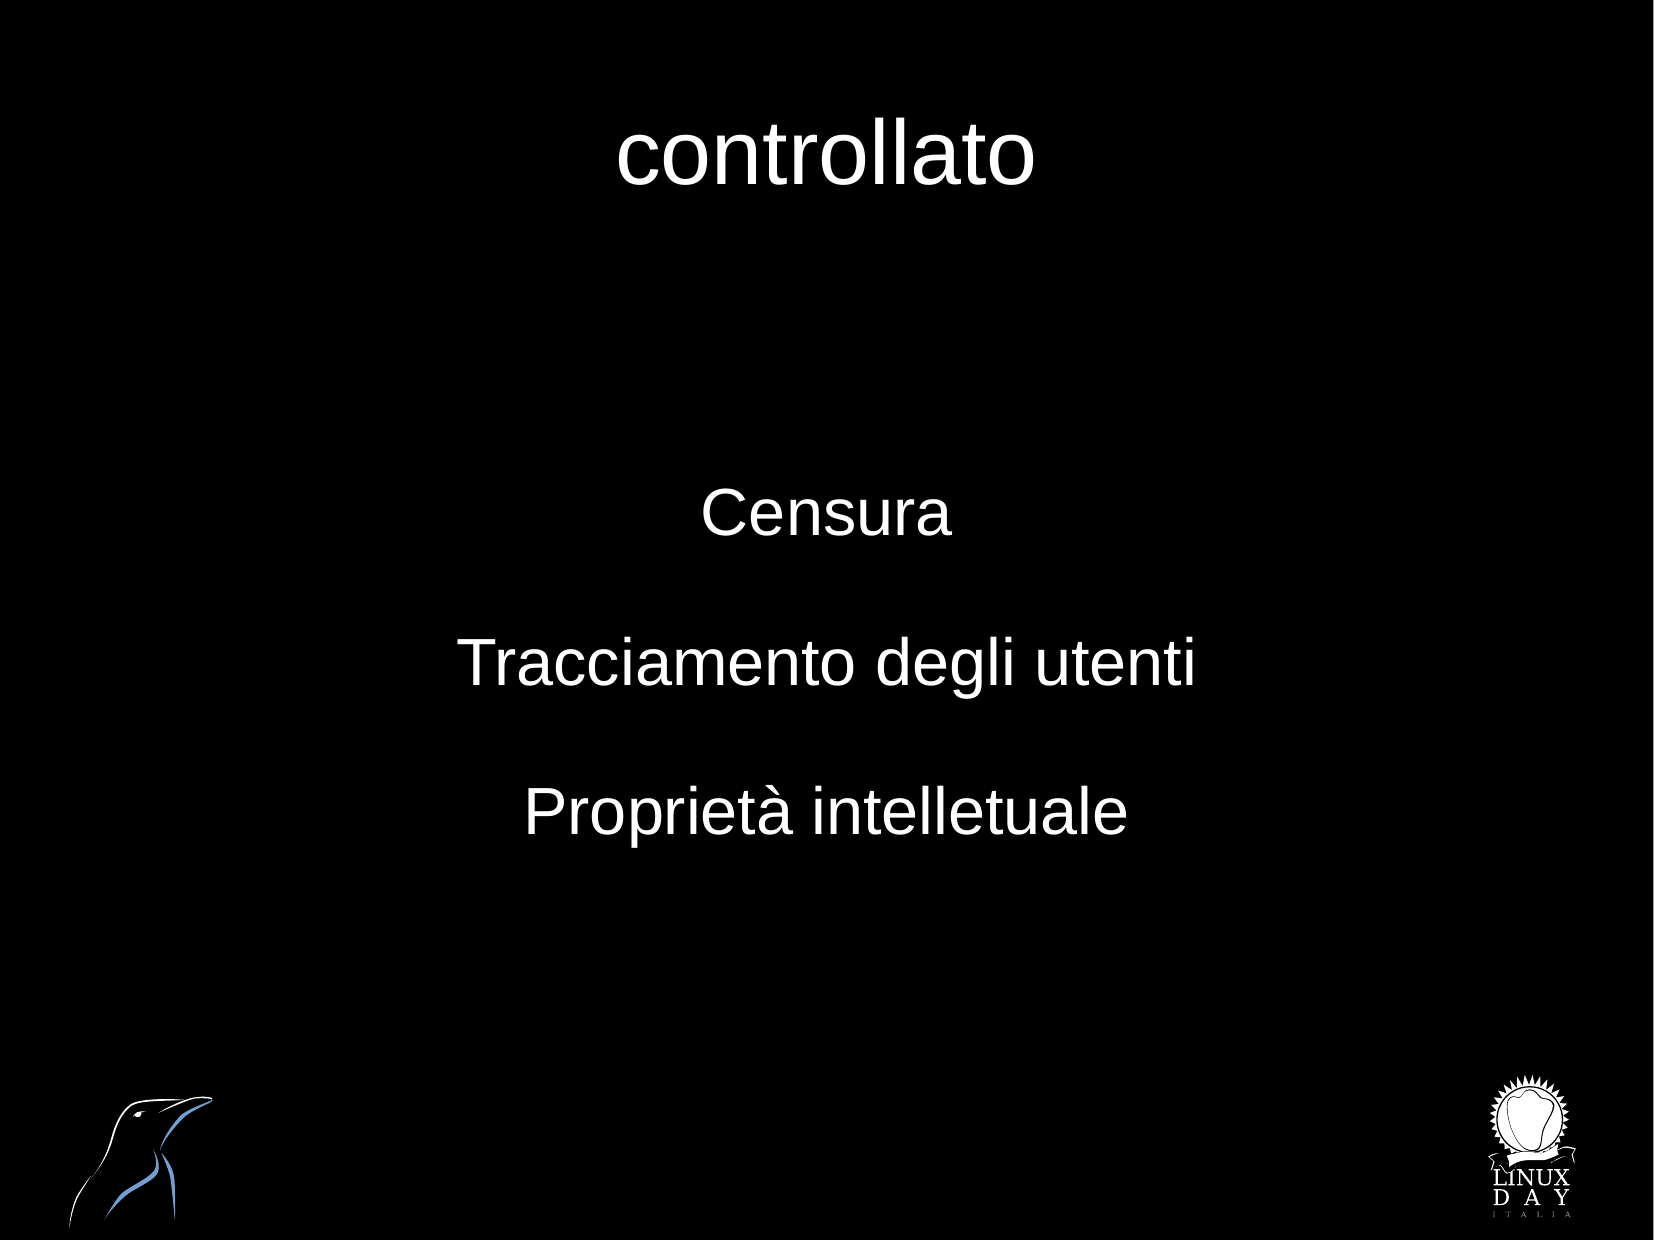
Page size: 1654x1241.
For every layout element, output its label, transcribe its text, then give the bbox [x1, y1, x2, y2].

title controllato [82, 49, 1571, 257]
subtitle Censura Tracciamento degli utenti Proprietà intelletuale [82, 290, 1571, 1109]
